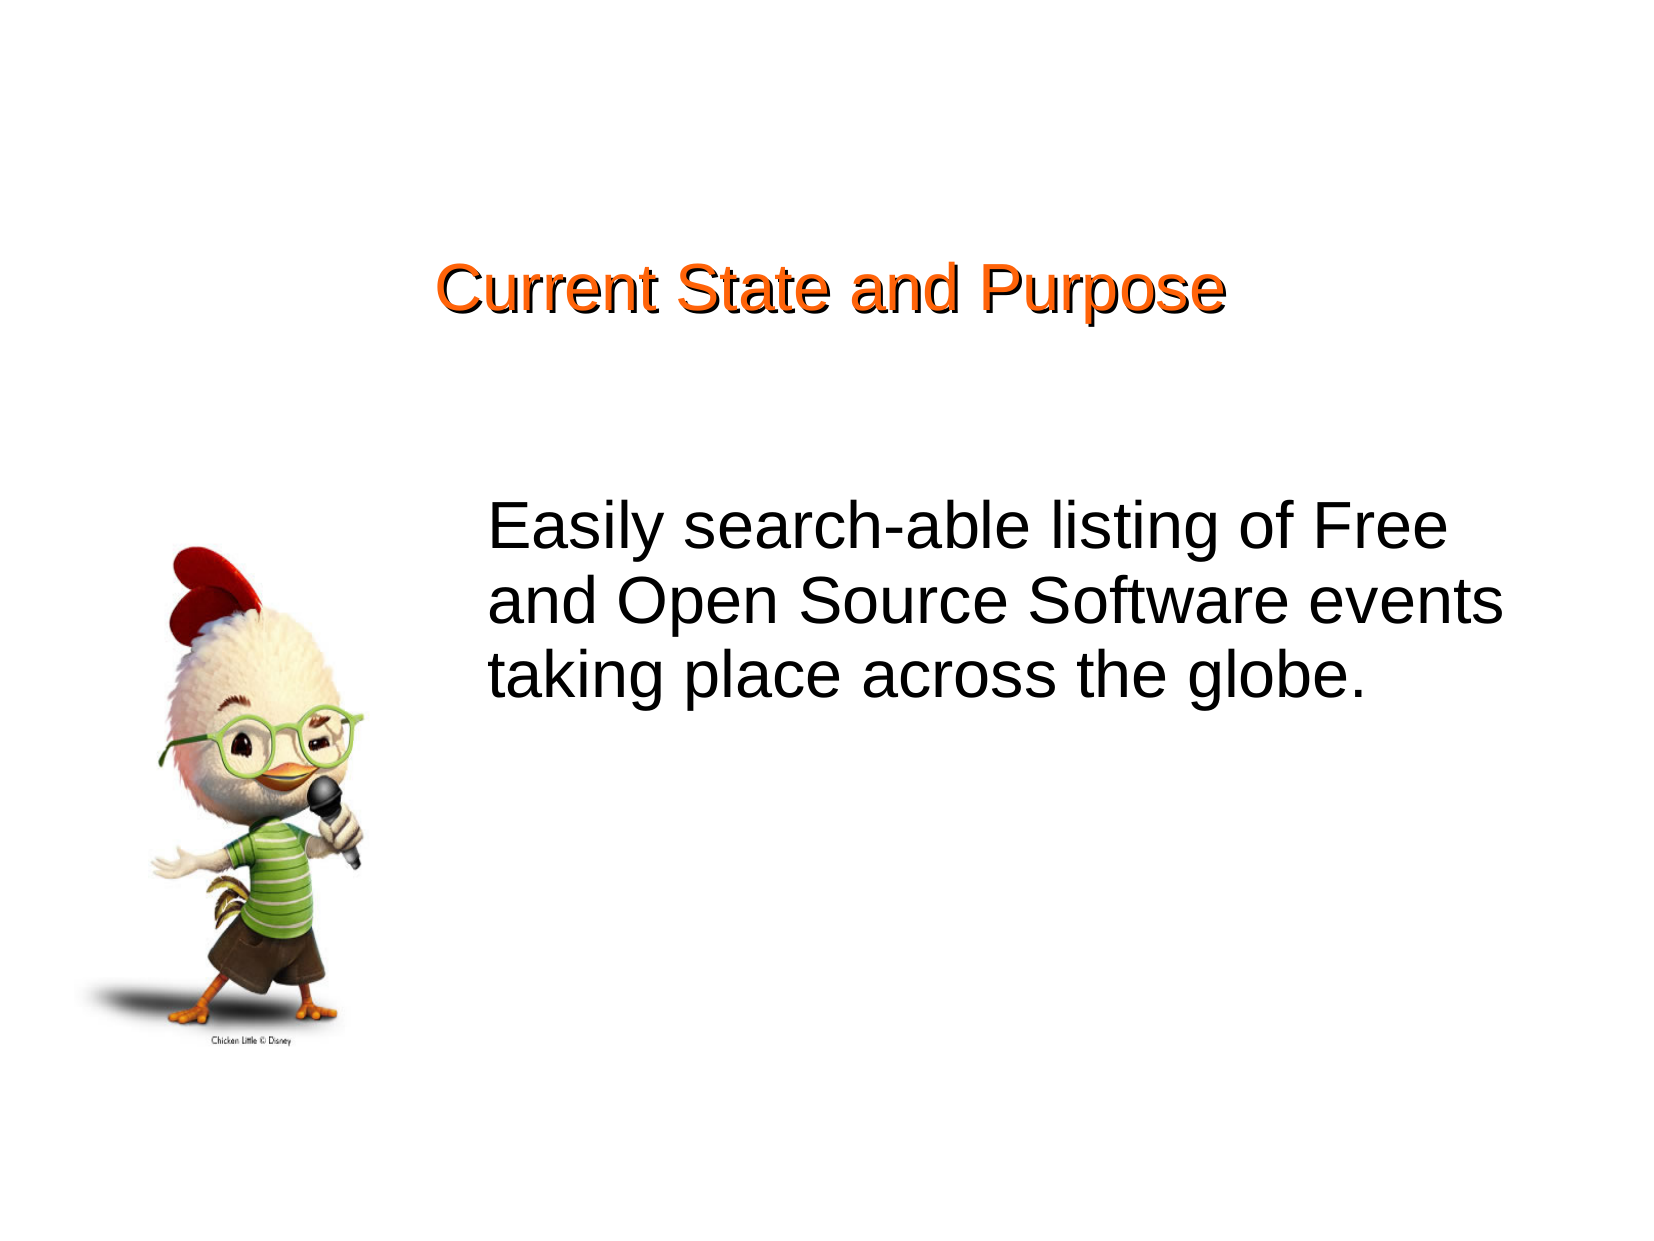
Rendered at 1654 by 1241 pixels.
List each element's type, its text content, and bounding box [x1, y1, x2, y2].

picture [58, 524, 393, 1055]
text_box Easily search-able listing of Free and Open Source Software events taking place across the globe. [487, 450, 1538, 751]
subtitle Current State and Purpose [86, 49, 1576, 526]
